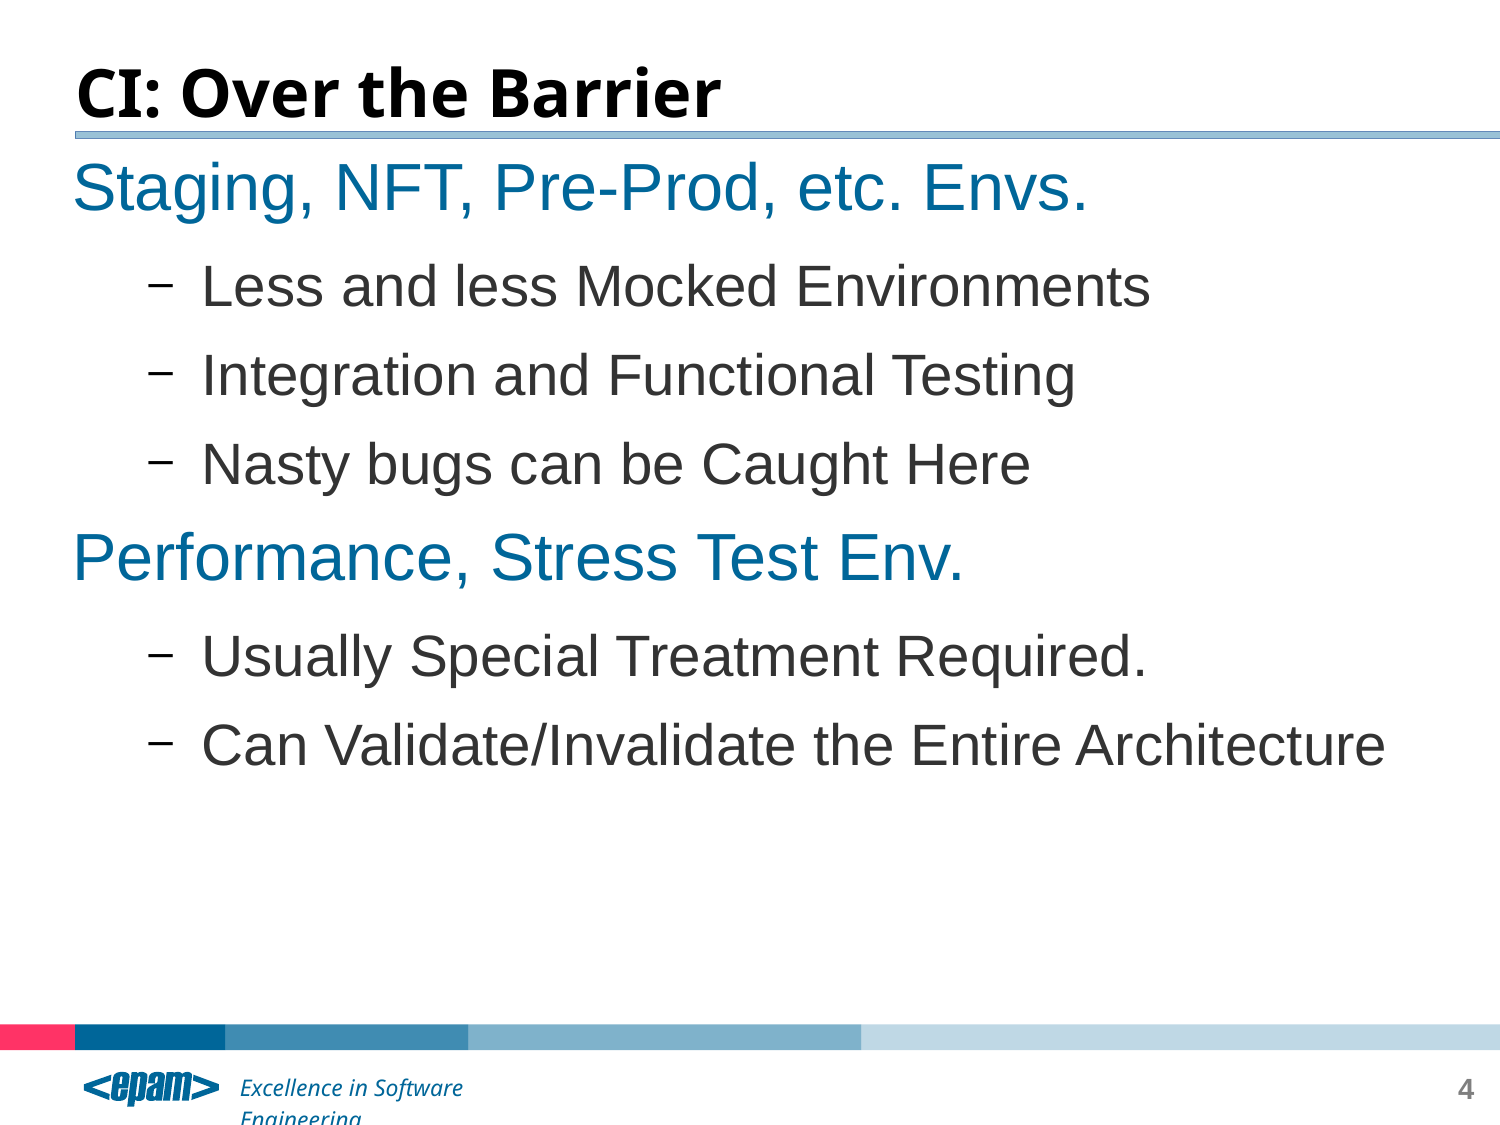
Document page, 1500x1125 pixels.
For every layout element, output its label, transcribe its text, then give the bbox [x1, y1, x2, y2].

text_box <number> [1395, 1070, 1475, 1125]
title CI: Over the Barrier [75, 44, 1425, 138]
list Staging, NFT, Pre-Prod, etc. Envs. Less and less Mocked Environments Integration and Functional Testing Nasty bugs can be Caught Here Performance, Stress Test Env. Usually Special Treatment Required. Can Validate/Invalidate the Entire Architecture [60, 149, 1441, 1006]
